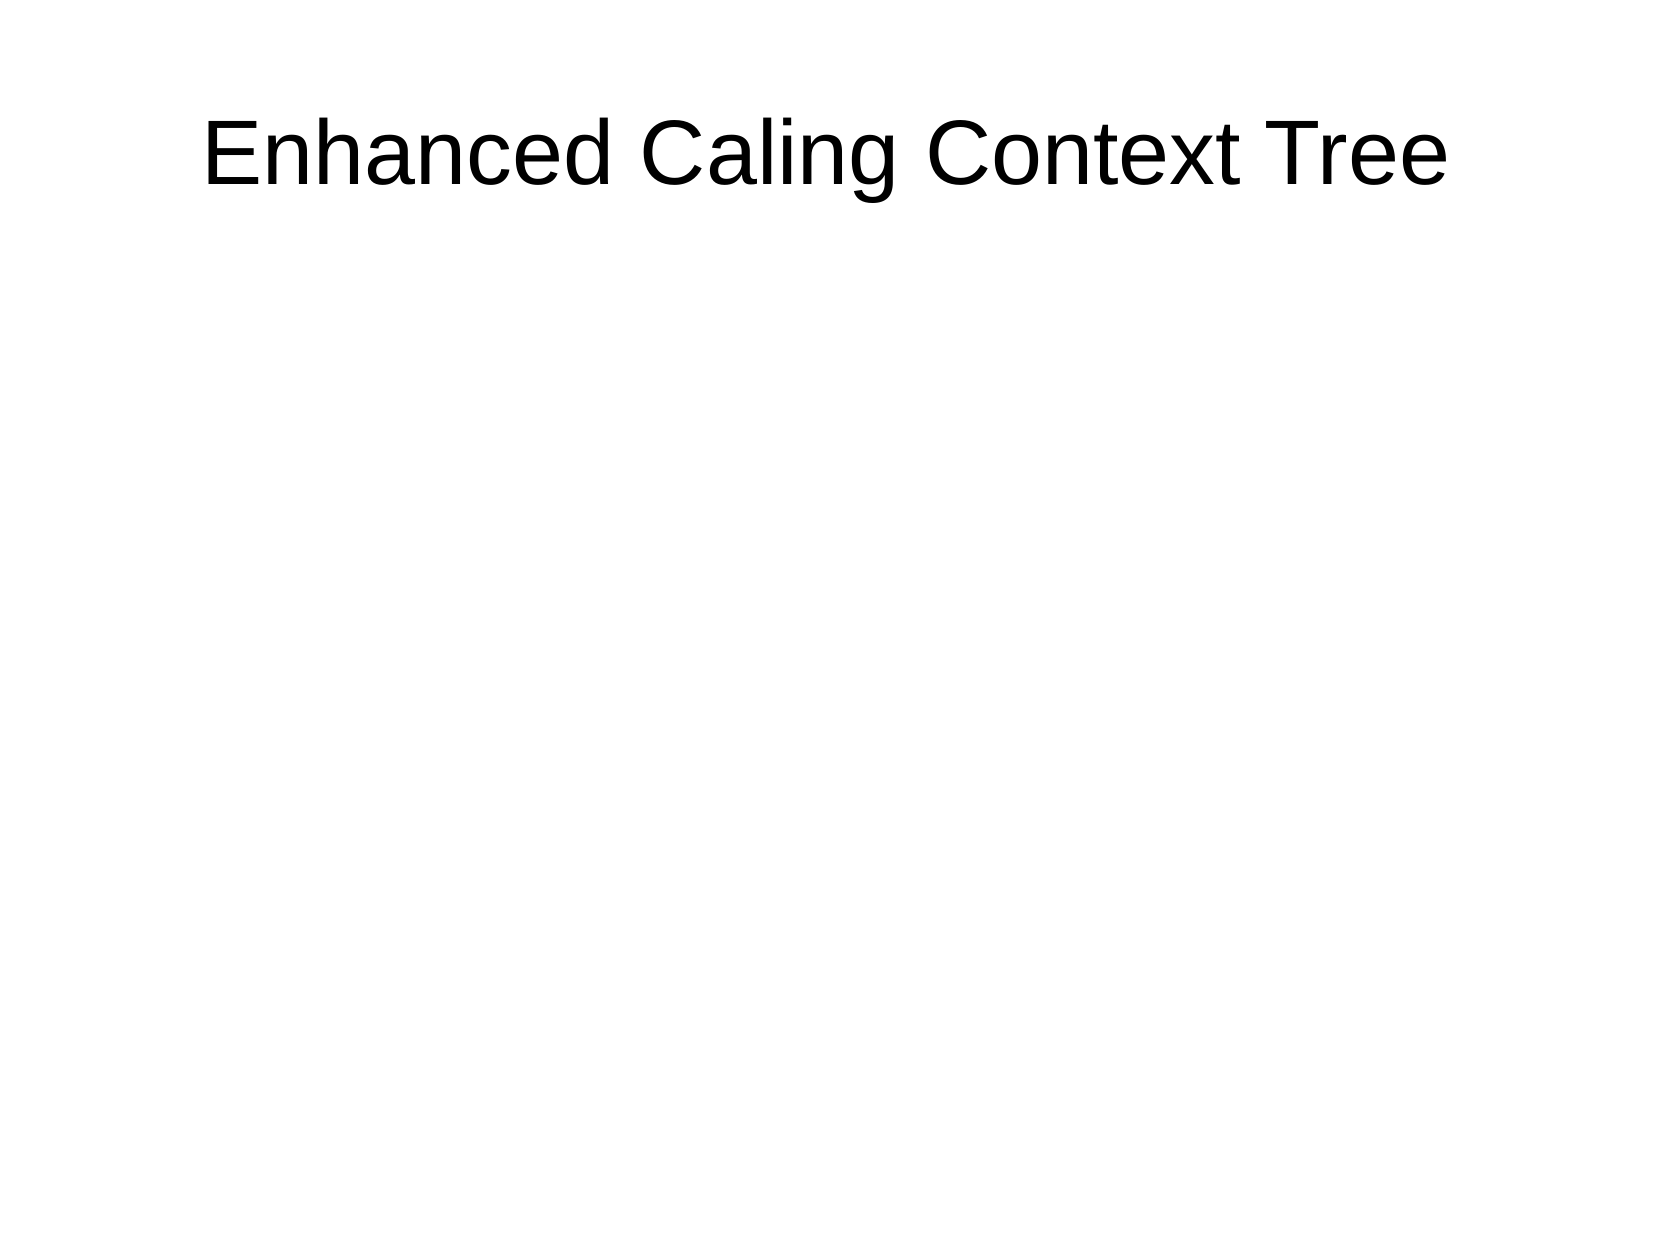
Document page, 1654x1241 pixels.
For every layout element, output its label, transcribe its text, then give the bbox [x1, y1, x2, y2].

title Enhanced Caling Context Tree [82, 49, 1571, 257]
